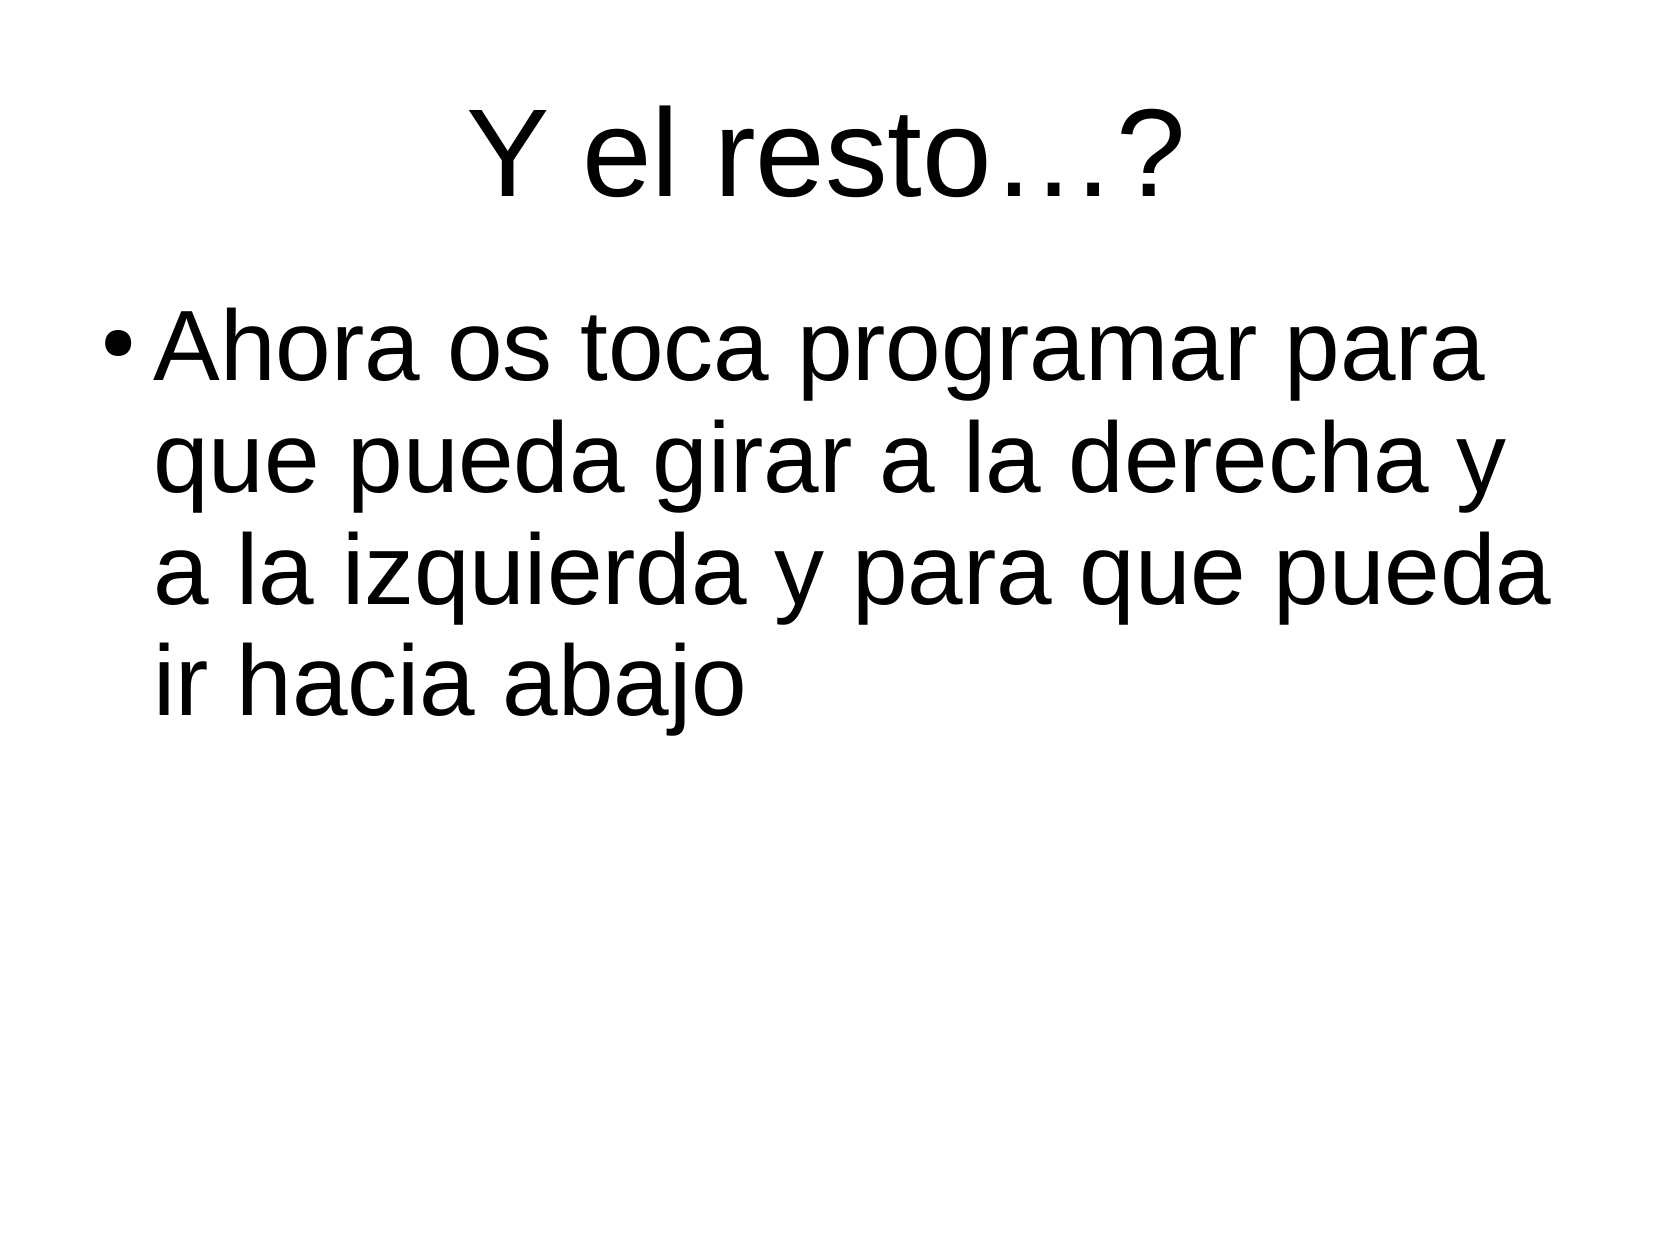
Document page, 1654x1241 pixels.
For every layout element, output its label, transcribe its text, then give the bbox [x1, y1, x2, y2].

title Y el resto…? [82, 49, 1571, 257]
list Ahora os toca programar para que pueda girar a la derecha y a la izquierda y para que pueda ir hacia abajo [82, 290, 1571, 1010]
